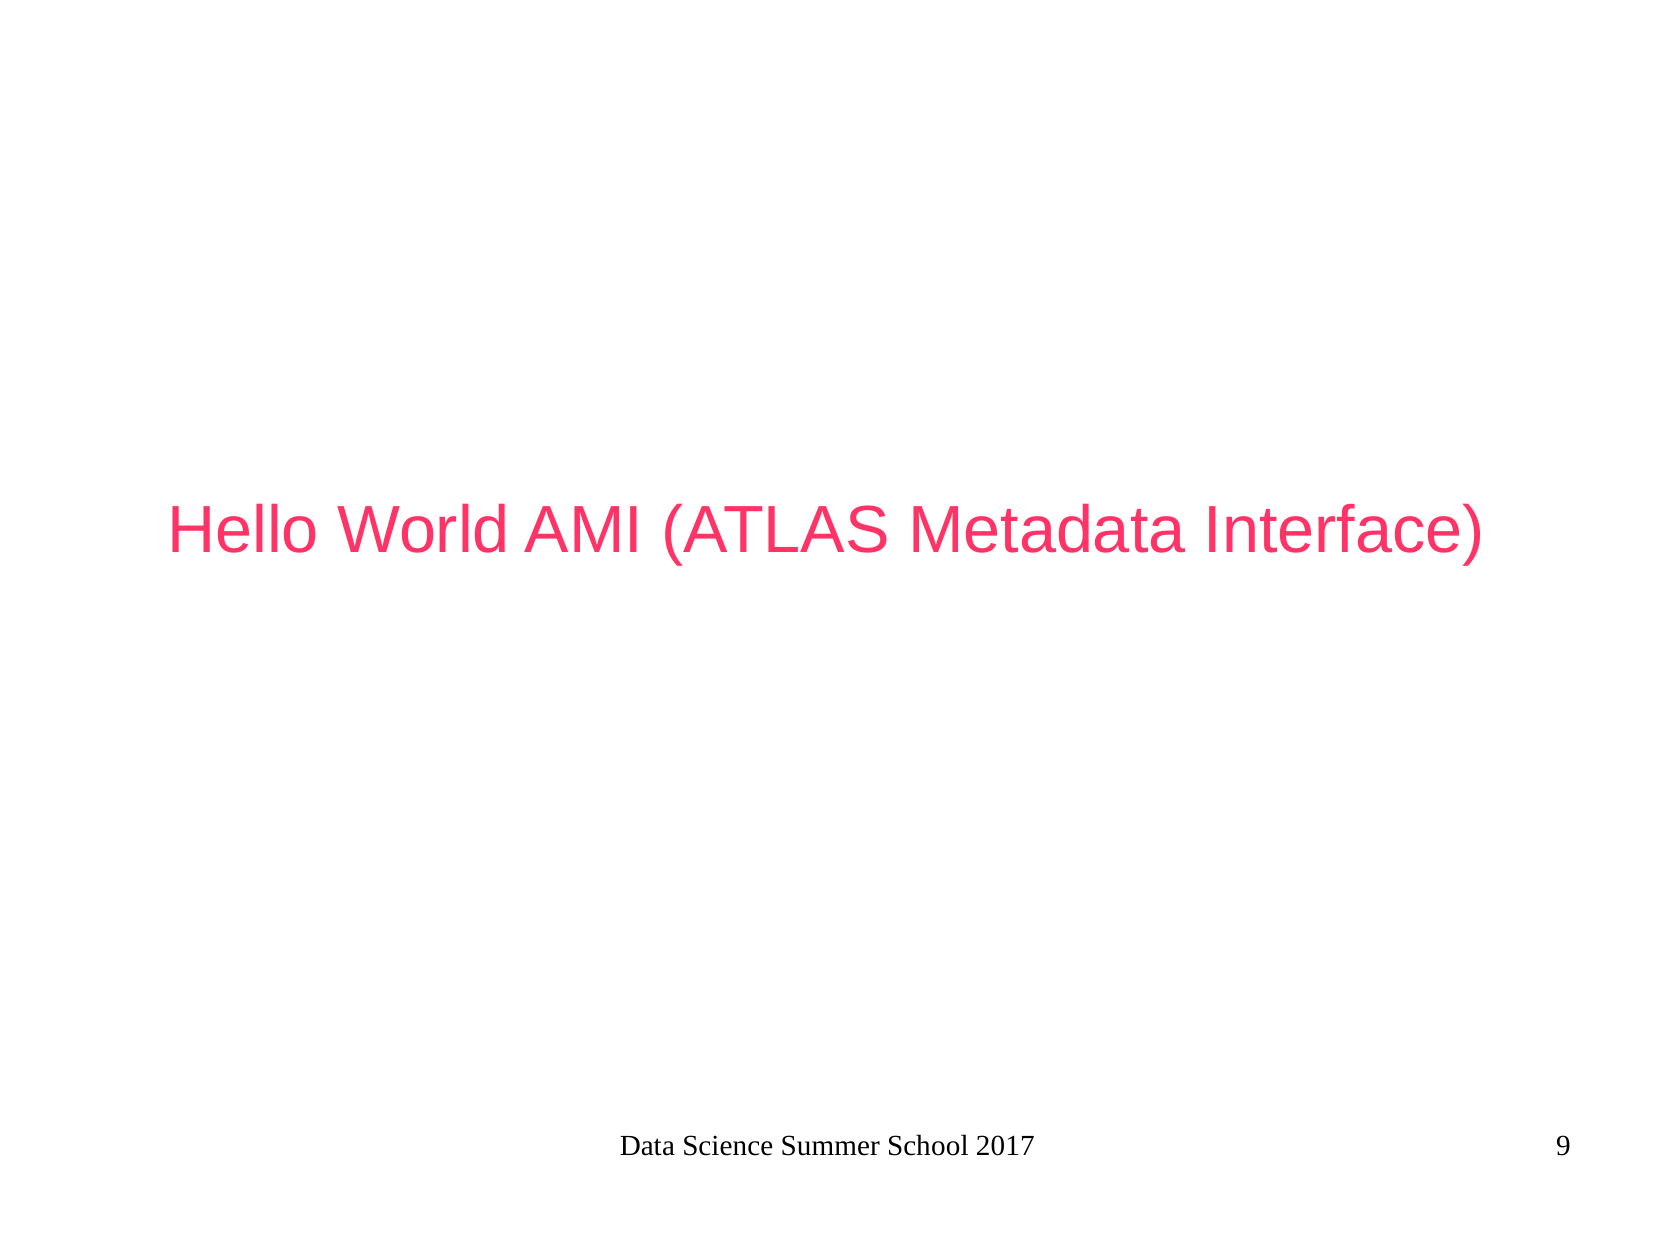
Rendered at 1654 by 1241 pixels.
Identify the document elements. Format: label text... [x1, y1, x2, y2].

subtitle Hello World AMI (ATLAS Metadata Interface) [82, 49, 1571, 1010]
